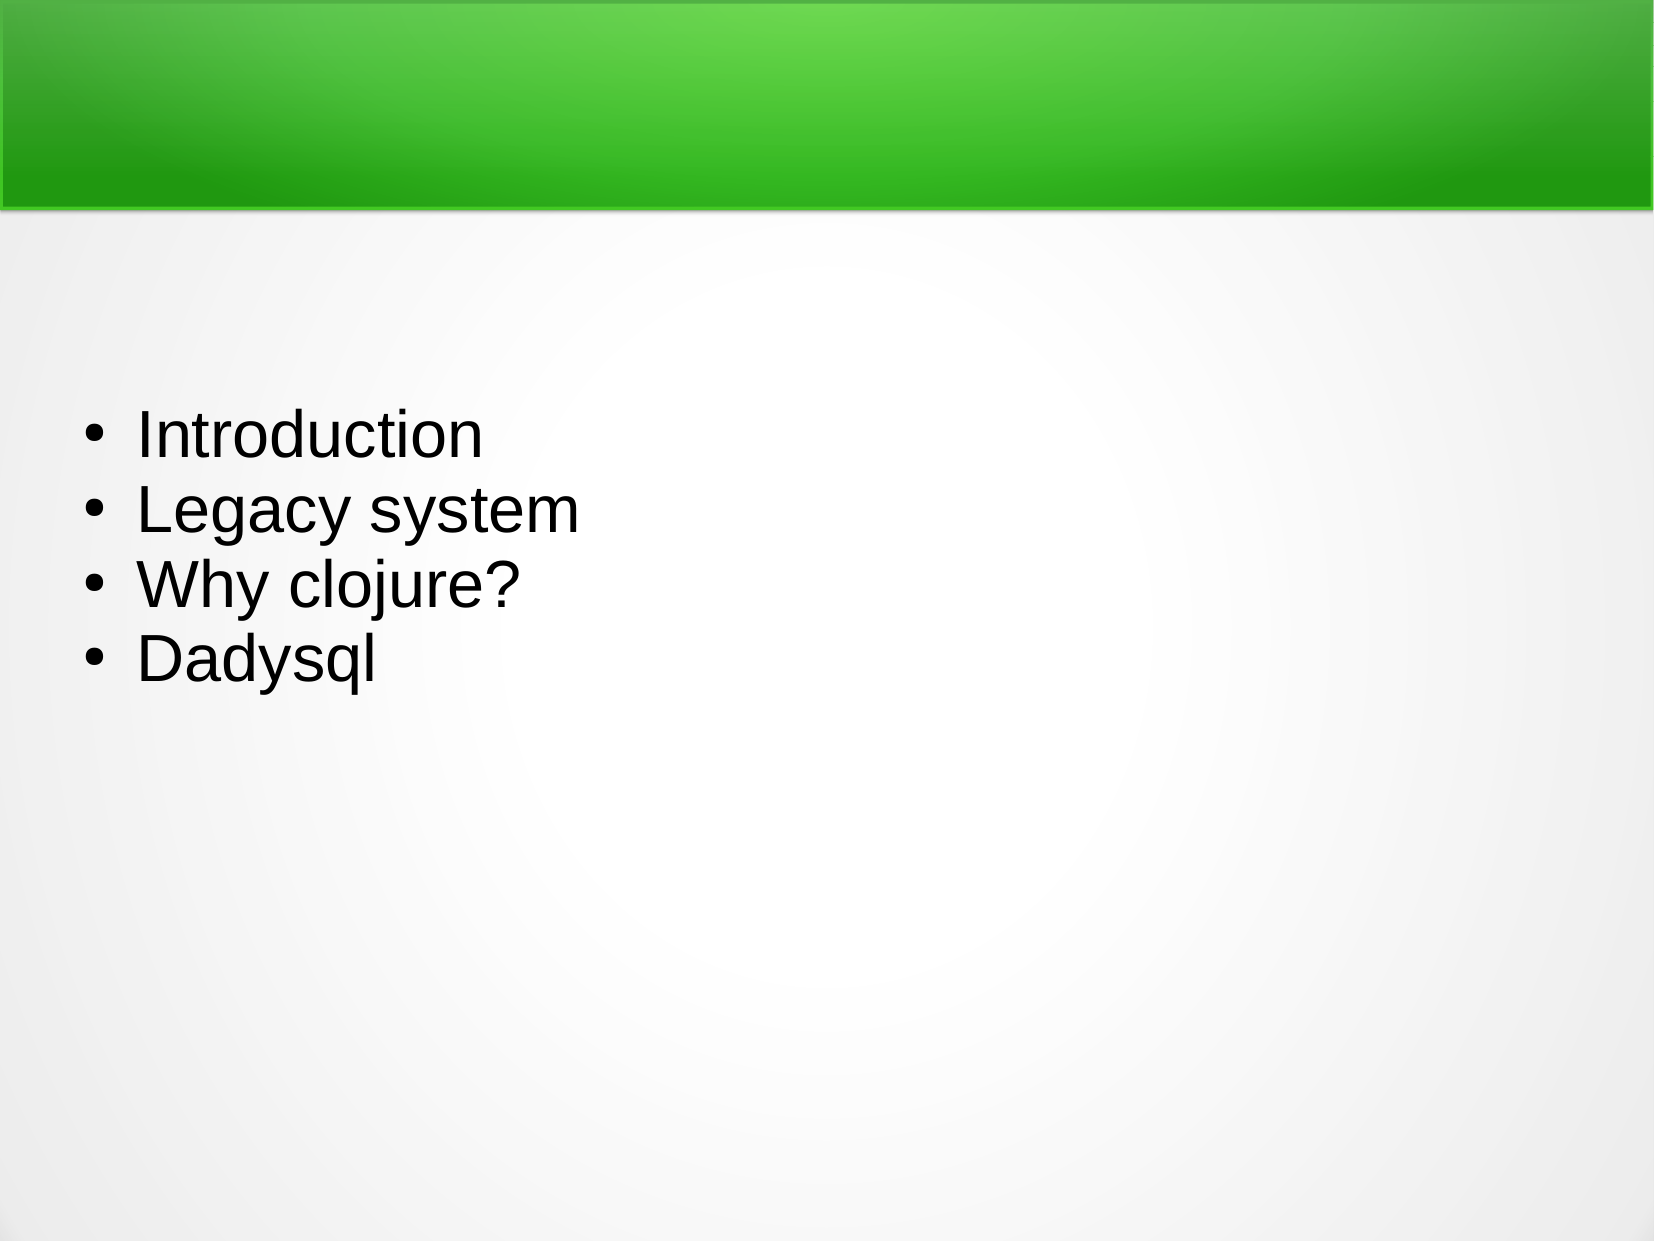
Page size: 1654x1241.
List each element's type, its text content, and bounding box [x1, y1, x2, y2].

subtitle Introduction Legacy system Why clojure? Dadysql [82, 299, 1571, 1019]
